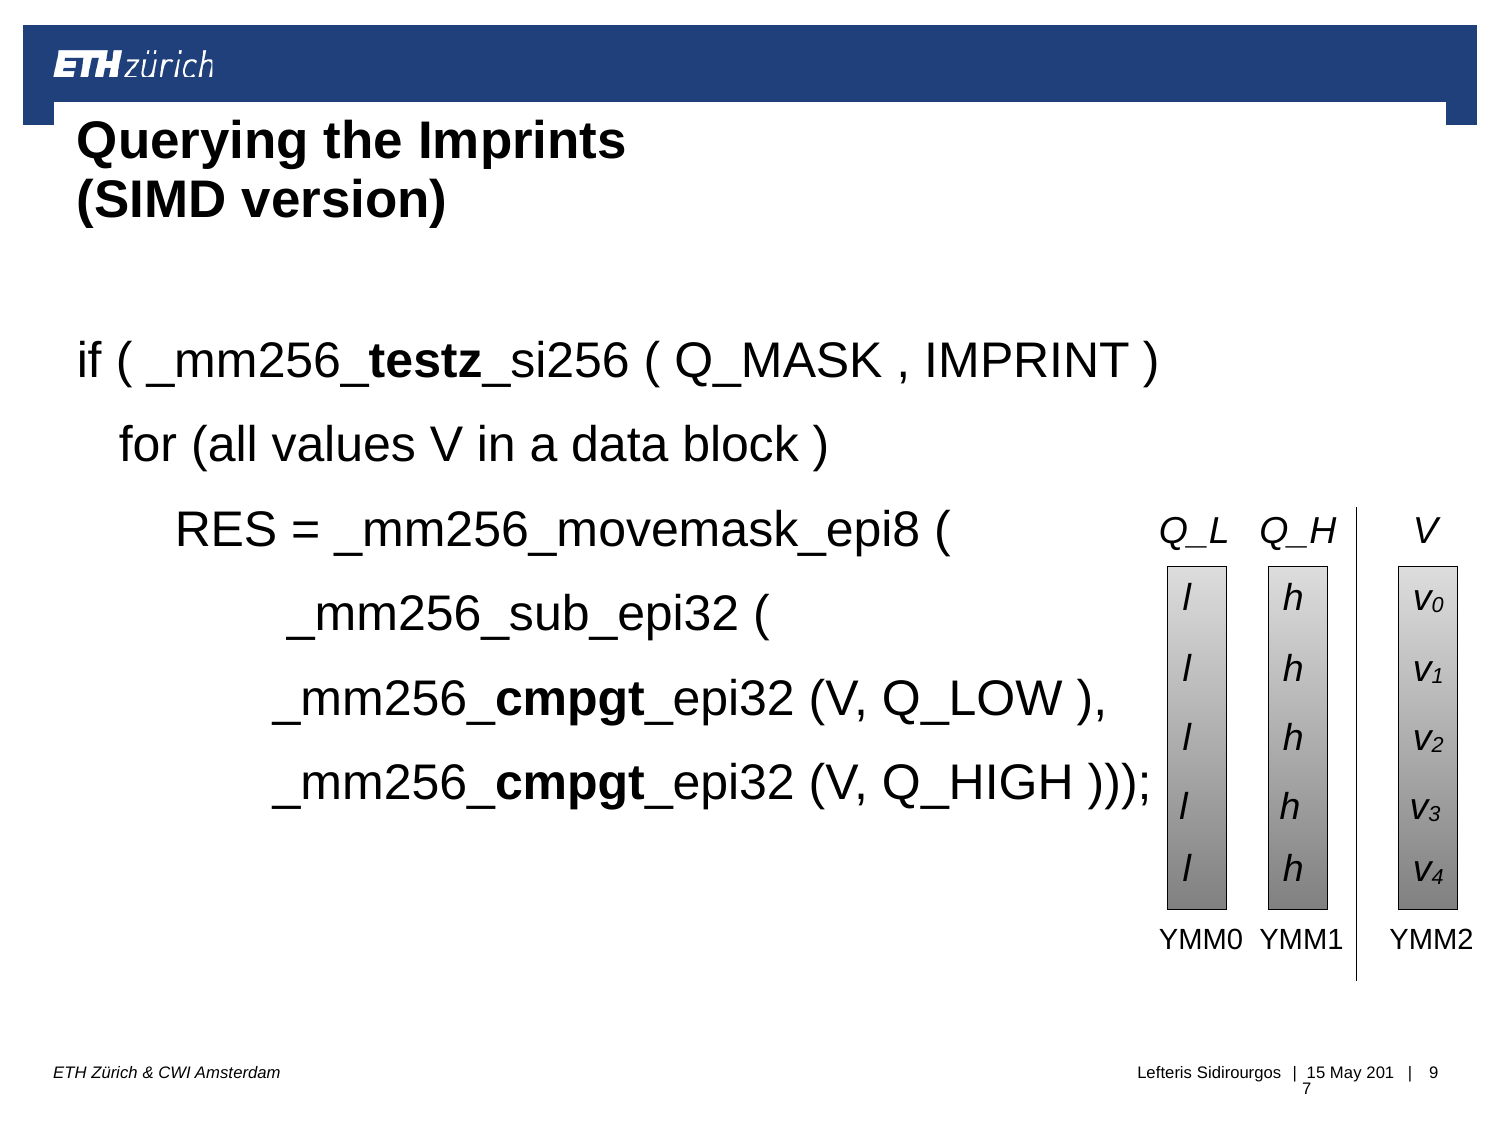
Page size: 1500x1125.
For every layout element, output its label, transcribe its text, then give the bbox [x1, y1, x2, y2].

text_box YMM2 [1374, 915, 1495, 996]
text_box h [1268, 840, 1331, 910]
text_box v2 [1398, 708, 1461, 778]
text_box YMM1 [1263, 915, 1363, 996]
text_box h [1268, 639, 1331, 708]
text_box Q_H [1245, 502, 1352, 559]
text_box l [1167, 840, 1231, 910]
text_box v0 [1398, 568, 1461, 638]
text_box h [1268, 708, 1331, 778]
text_box v4 [1398, 840, 1461, 910]
text_box YMM0 [1144, 915, 1263, 996]
text_box l [1167, 708, 1231, 778]
list if ( _mm256_testz_si256 ( Q_MASK , IMPRINT ) for (all values V in a data block ) RES = _mm256_movemask_epi8 ( _mm256_sub_epi32 ( _mm256_cmpgt_epi32 (V, Q_LOW ), _mm256_cmpgt_epi32 (V, Q_HIGH ))); [53, 331, 1447, 1023]
text_box h [1268, 568, 1331, 638]
text_box h [1264, 777, 1328, 847]
title Querying the Imprints (SIMD version) [53, 101, 1447, 262]
text_box l [1167, 639, 1231, 708]
text_box l [1167, 568, 1231, 638]
text_box Q_L [1144, 502, 1245, 559]
text_box v3 [1394, 777, 1458, 847]
text_box l [1164, 777, 1227, 847]
text_box V [1398, 502, 1453, 559]
text_box v1 [1398, 639, 1461, 708]
